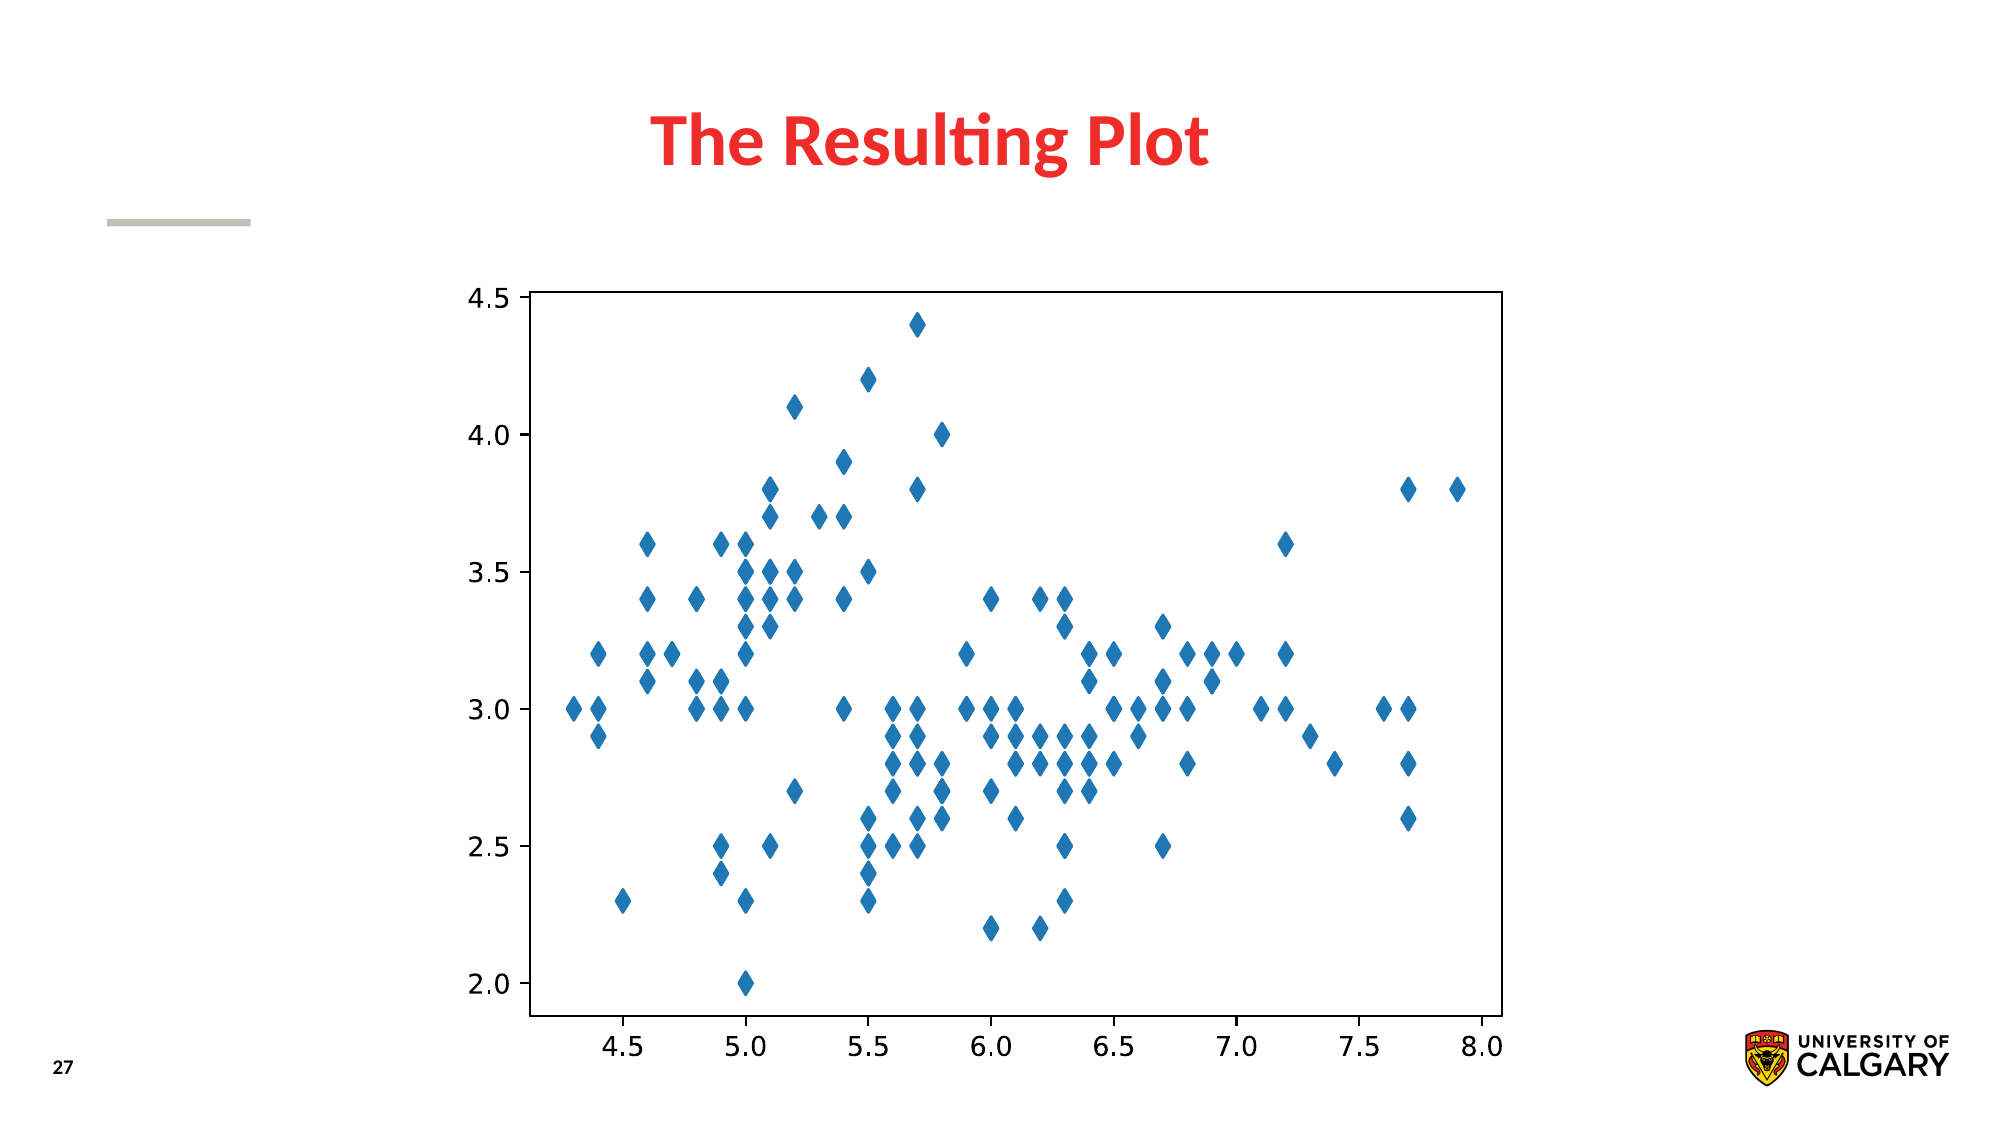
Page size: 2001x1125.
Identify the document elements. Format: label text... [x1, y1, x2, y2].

picture [371, 177, 1629, 1121]
picture [1722, 1012, 1972, 1099]
title The Resulting Plot [87, 60, 1774, 222]
